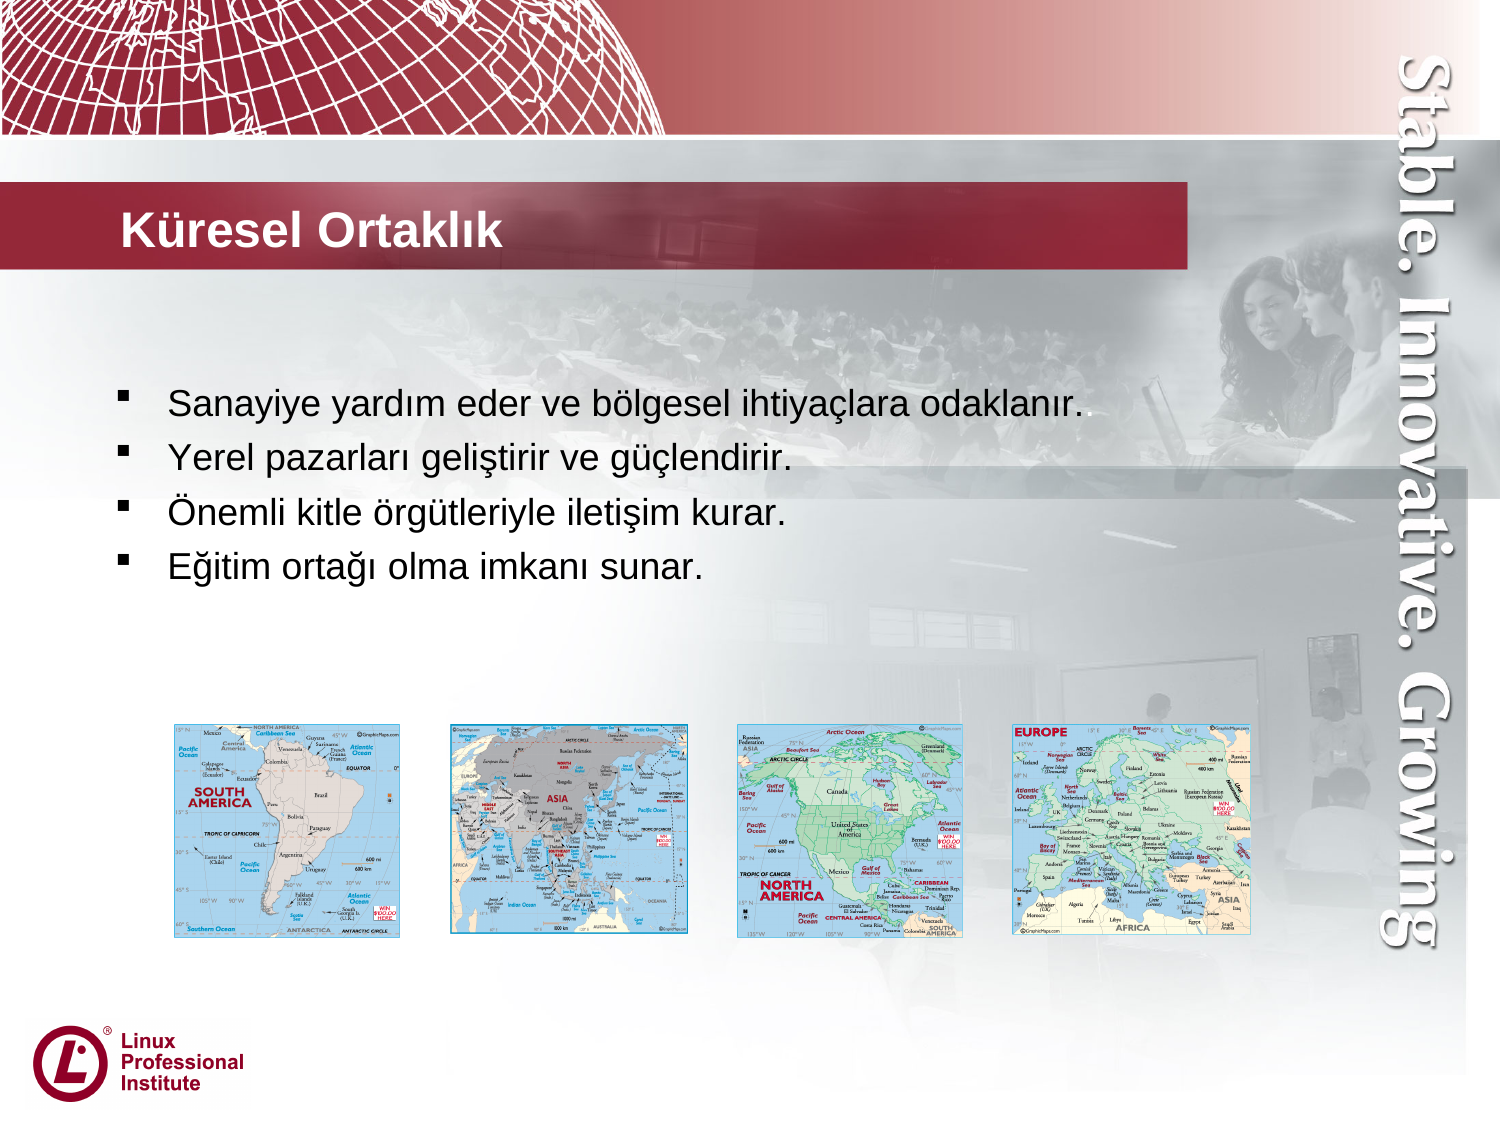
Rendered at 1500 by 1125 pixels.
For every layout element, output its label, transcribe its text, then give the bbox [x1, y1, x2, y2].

text_box Sanayiye yardım eder ve bölgesel ihtiyaçlara odaklanır.. Yerel pazarları geliştirir ve güçlendirir. Önemli kitle örgütleriyle iletişim kurar. Eğitim ortağı olma imkanı sunar. [100, 379, 1328, 738]
picture [0, 0, 1500, 1113]
text_box Küresel Ortaklık [105, 197, 1410, 270]
